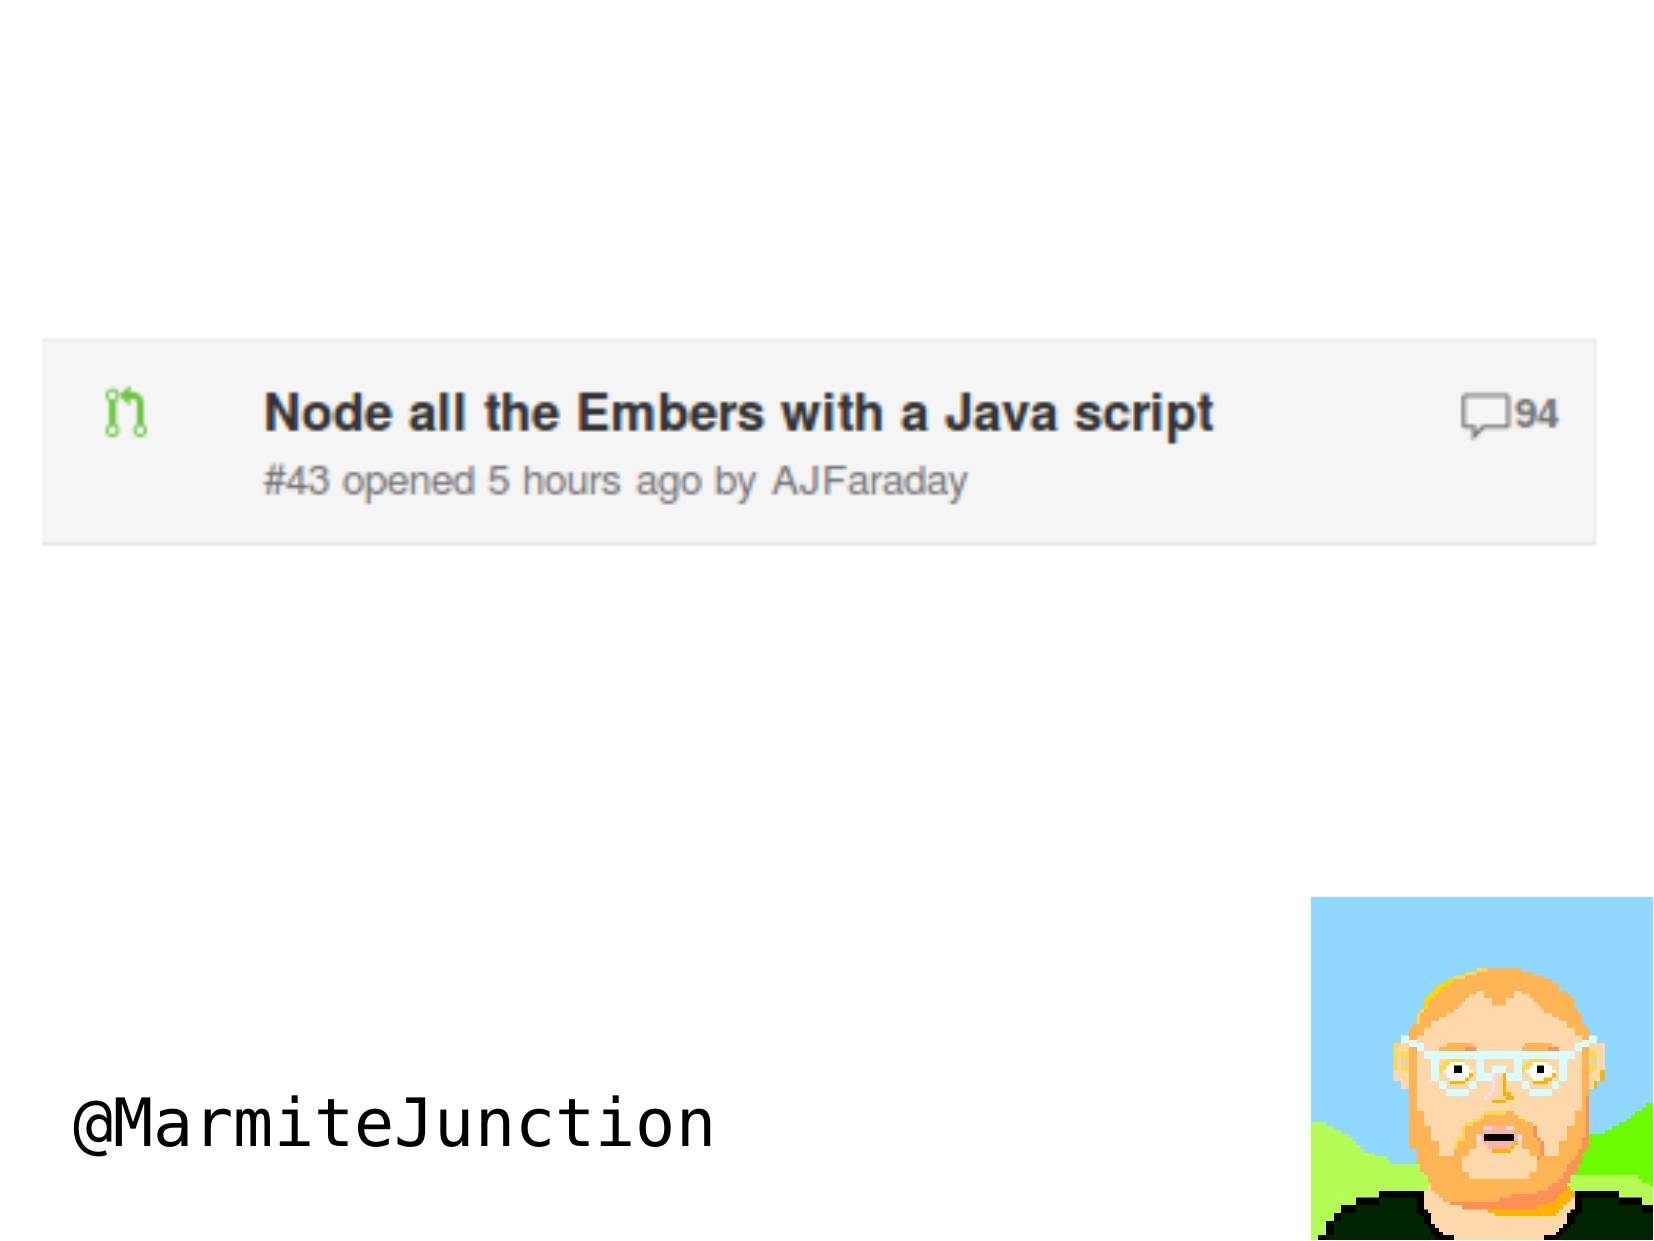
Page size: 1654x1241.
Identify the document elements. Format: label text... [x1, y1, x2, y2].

picture [42, 330, 1607, 556]
text_box @MarmiteJunction [58, 1076, 733, 1170]
picture [1311, 897, 1653, 1240]
